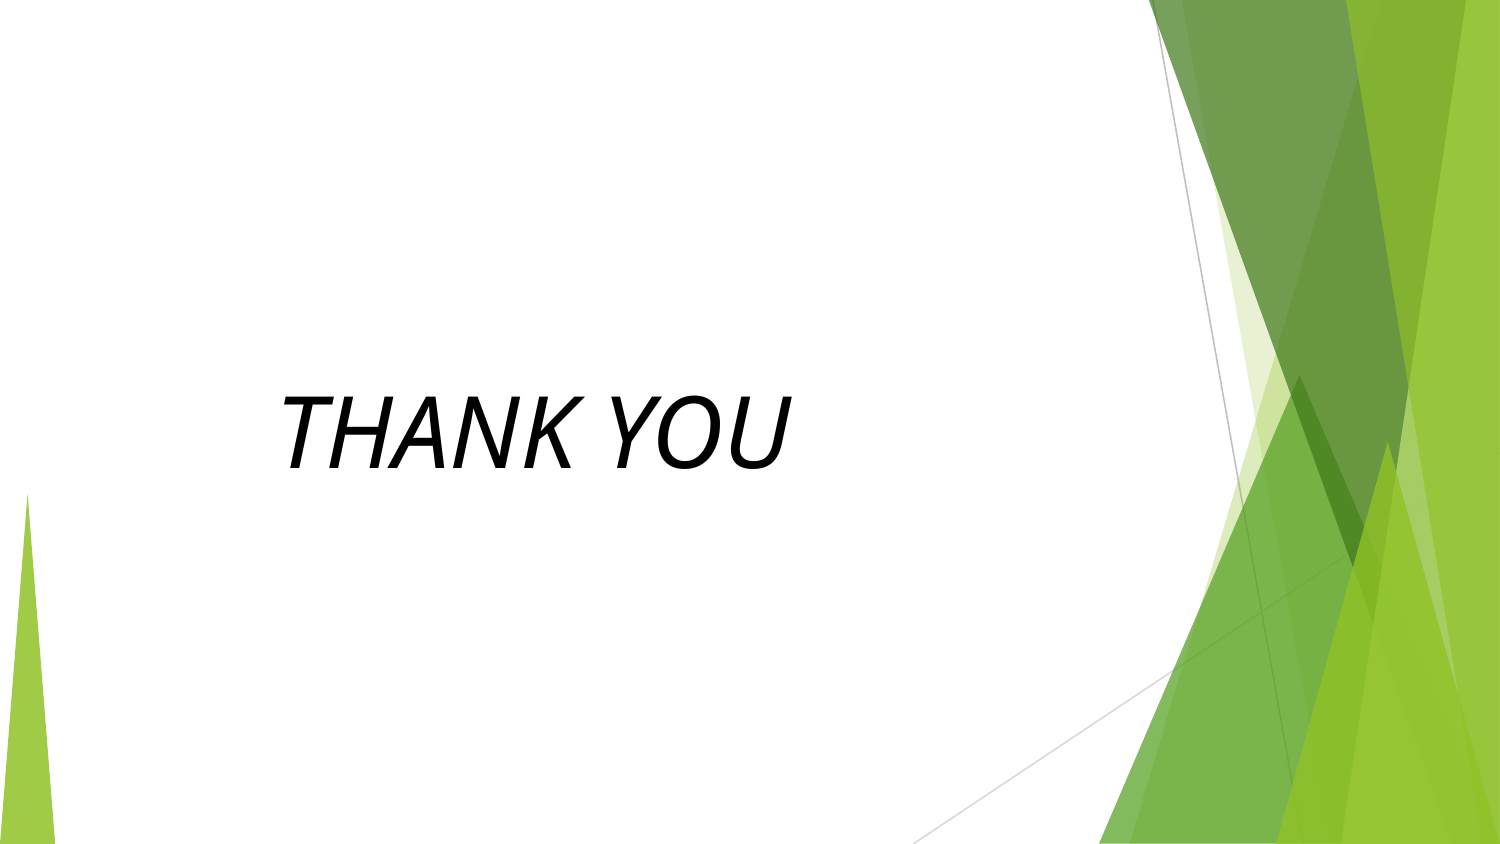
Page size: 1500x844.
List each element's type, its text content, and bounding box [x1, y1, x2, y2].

text_box THANK YOU [261, 353, 1062, 505]
